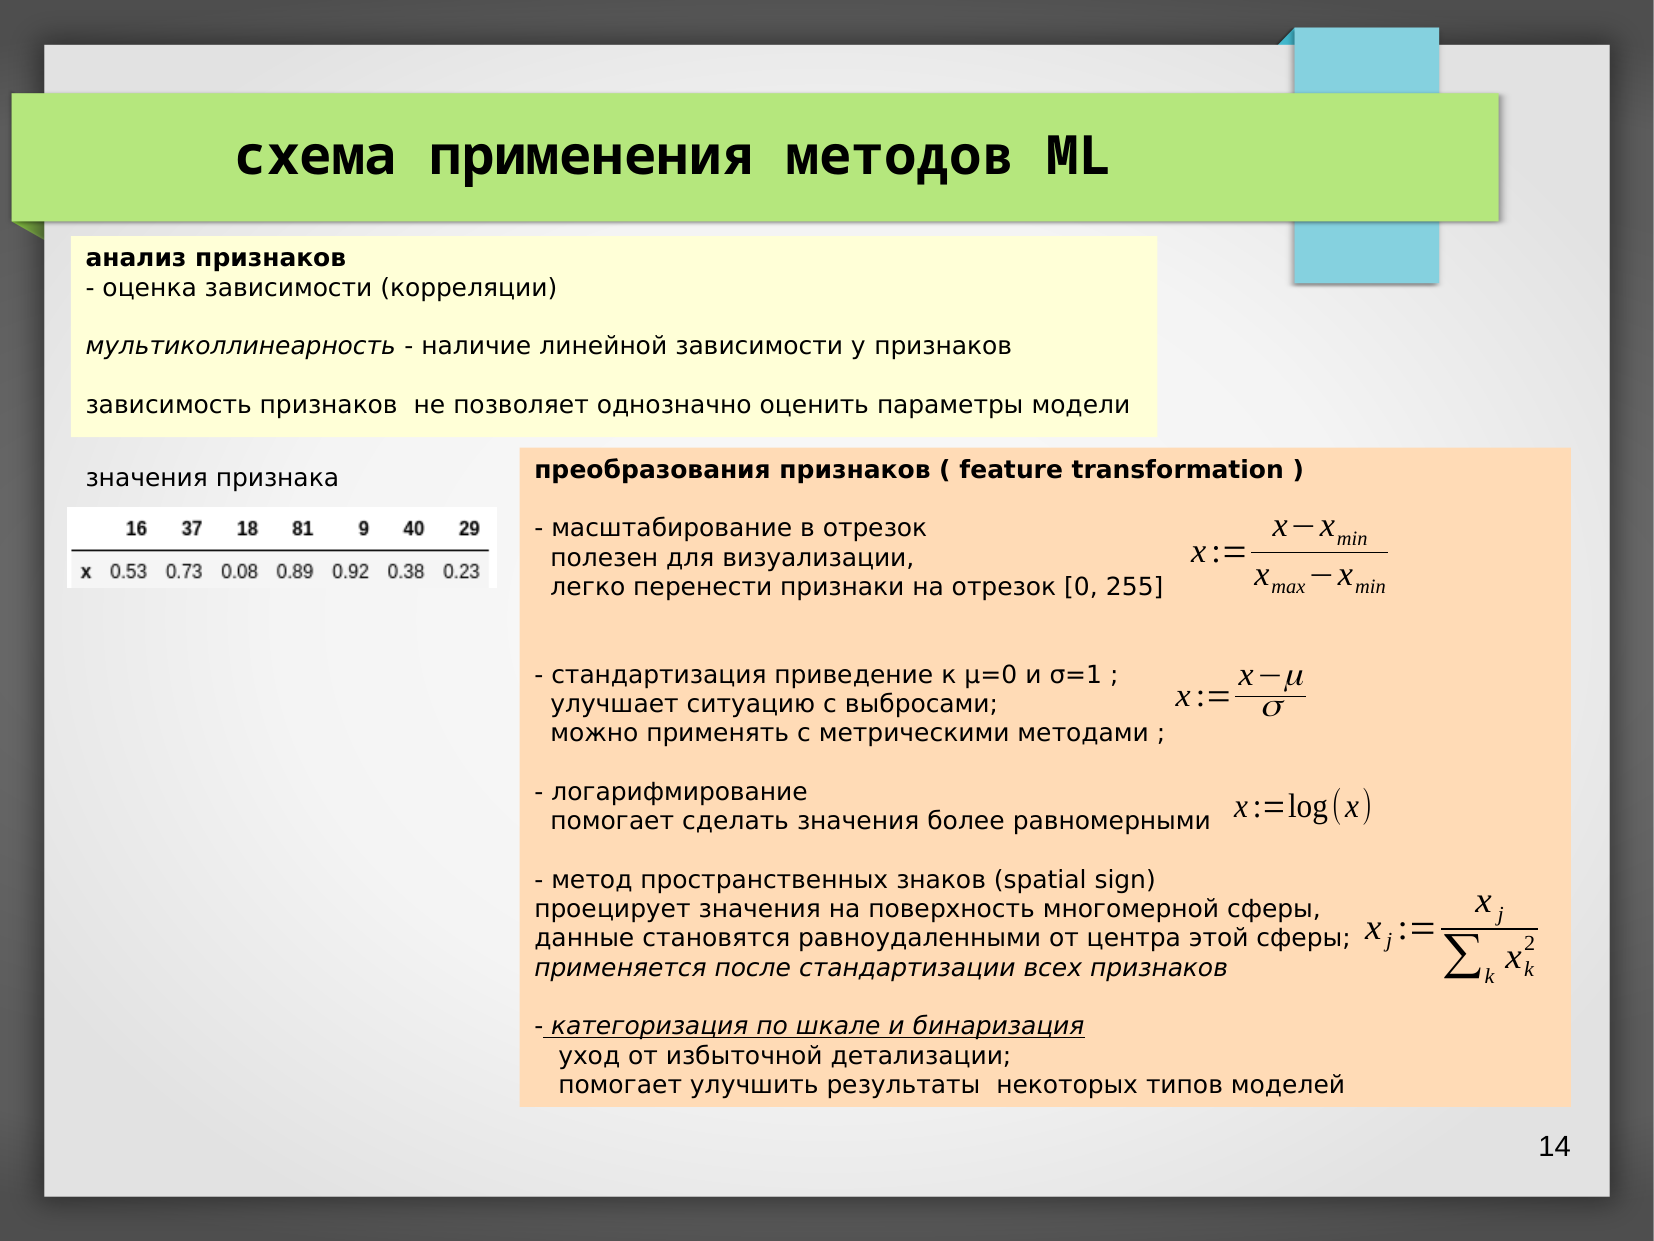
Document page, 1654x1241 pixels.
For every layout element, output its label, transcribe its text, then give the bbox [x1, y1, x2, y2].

text_box анализ признаков - оценка зависимости (корреляции) мультиколлинеарность - наличие линейной зависимости у признаков зависимость признаков не позволяет однозначно оценить параметры модели [70, 236, 1158, 438]
text_box значения признака [70, 456, 380, 508]
chart [1358, 881, 1544, 989]
text_box преобразования признаков ( feature transformation ) - масштабирование в отрезок полезен для визуализации, легко перенести признаки на отрезок [0, 255] - стандартизация приведение к μ=0 и σ=1 ; улучшает ситуацию с выбросами; можно применять с метрическими методами ; - логарифмирование помогает сделать значения более равномерными - метод пространственных знаков (spatial sign) проецирует значения на поверхность многомерной сферы, данные становятся равноудаленными от центра этой сферы; применяется после стандартизации всех признаков - категоризация по шкале и бинаризация уход от избыточной детализации; помогает улучшить результаты некоторых типов моделей [519, 447, 1571, 1107]
chart [1184, 506, 1394, 598]
picture [0, 0, 1654, 1241]
title схема применения методов ML [82, 94, 1264, 213]
chart [1228, 786, 1377, 828]
chart [1169, 656, 1312, 719]
